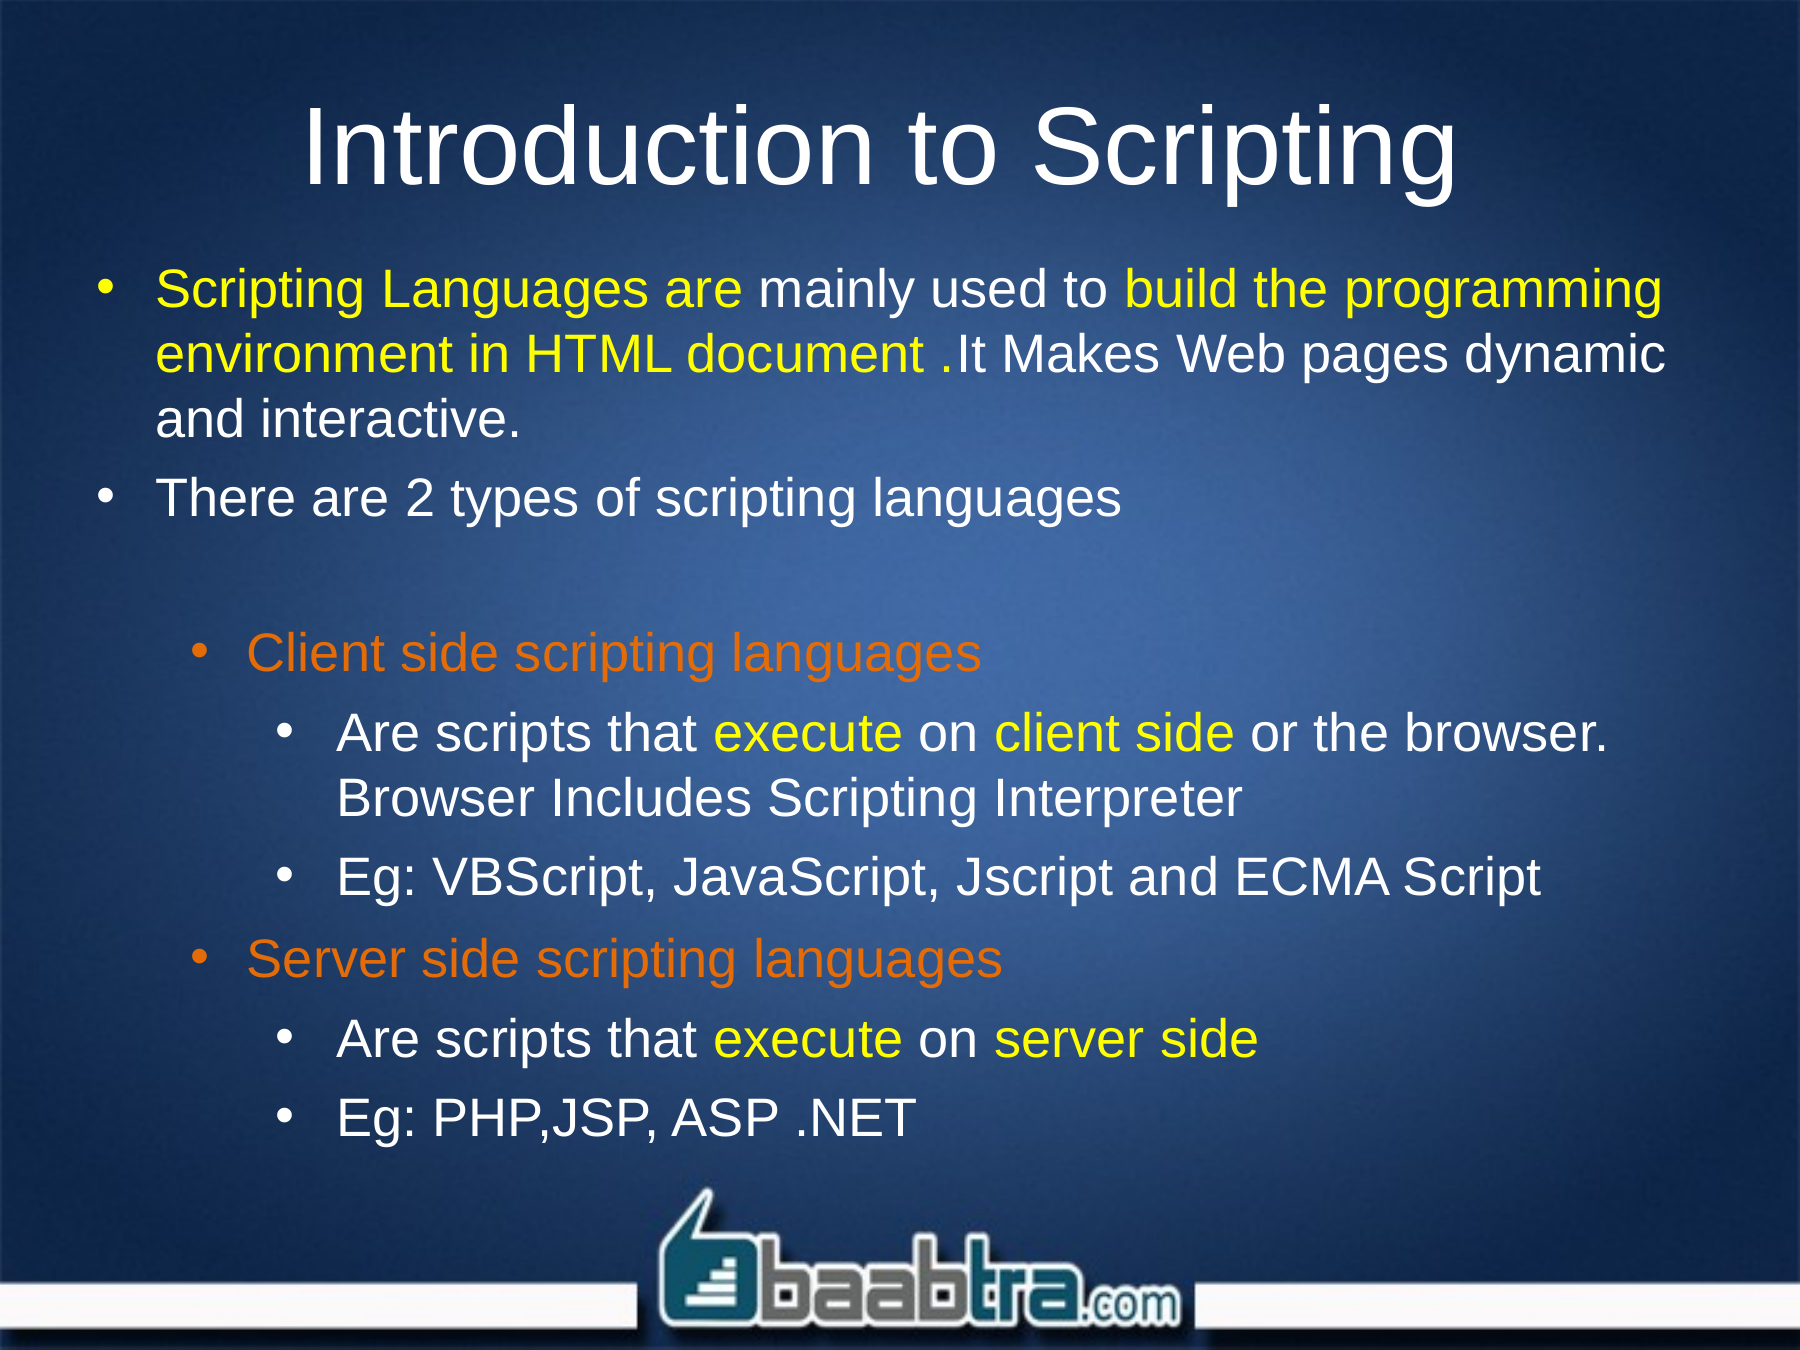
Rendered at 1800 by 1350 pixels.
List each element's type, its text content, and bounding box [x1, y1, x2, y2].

title Introduction to Scripting [90, 28, 1710, 244]
picture [0, 0, 1800, 1350]
text_box Scripting Languages are mainly used to build the programming environment in HTML document .It Makes Web pages dynamic and interactive. There are 2 types of scripting languages Client side scripting languages Are scripts that execute on client side or the browser. Browser Includes Scripting Interpreter Eg: VBScript, JavaScript, Jscript and ECMA Script Server side scripting languages Are scripts that execute on server side Eg: PHP,JSP, ASP .NET [70, 244, 1781, 1196]
